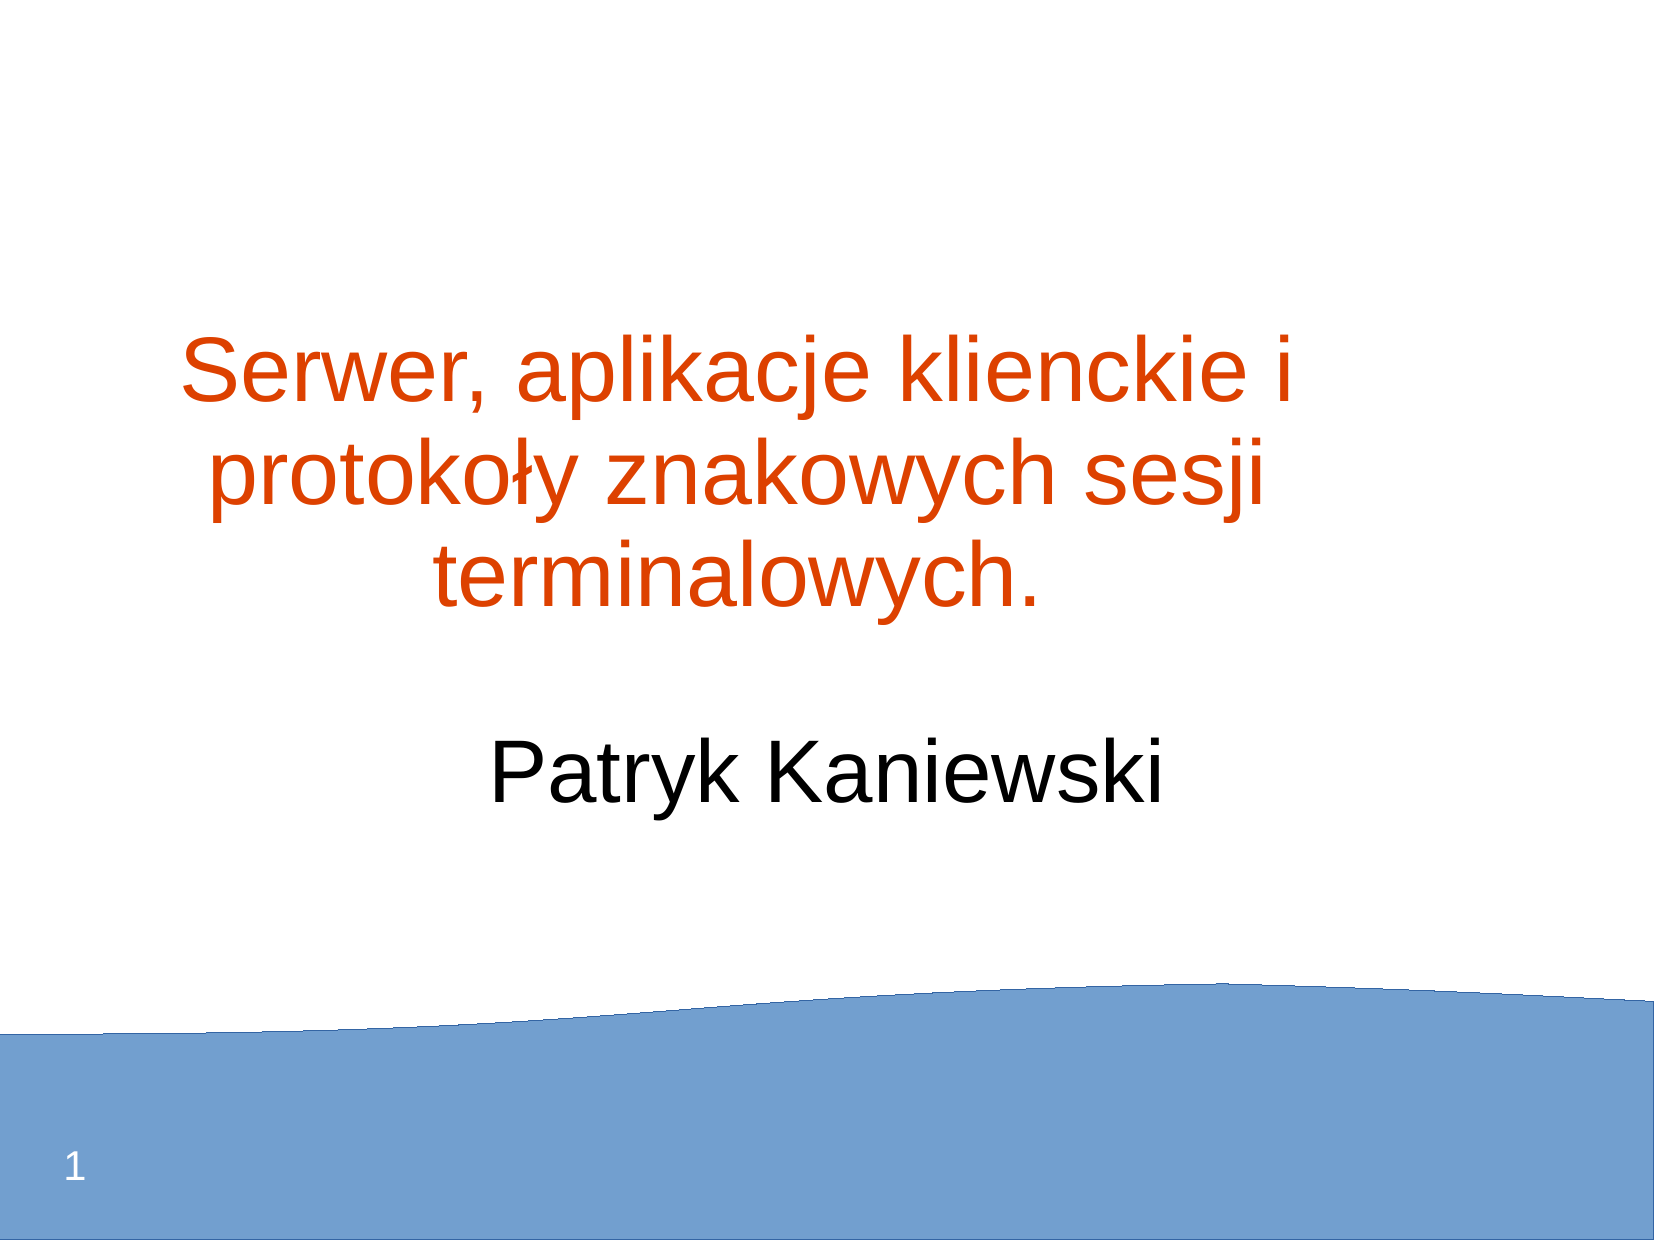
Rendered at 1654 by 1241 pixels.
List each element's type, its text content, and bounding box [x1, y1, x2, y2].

subtitle Patryk Kaniewski [82, 519, 1571, 1123]
title Serwer, aplikacje klienckie i protokoły znakowych sesji terminalowych. [0, 318, 1477, 627]
